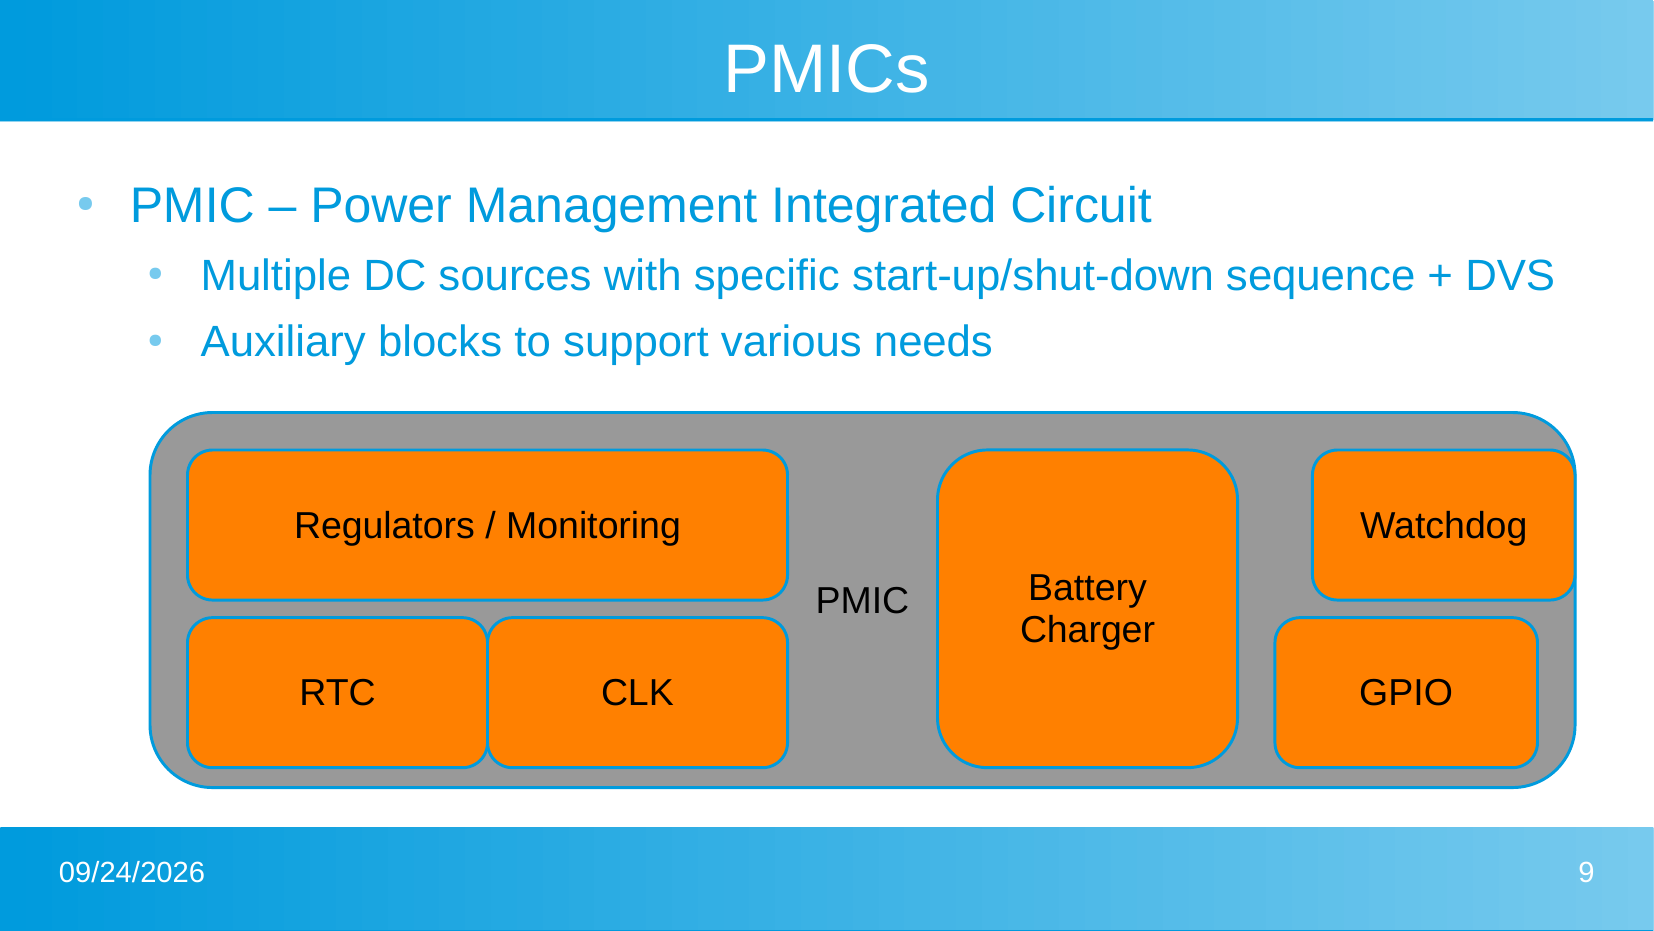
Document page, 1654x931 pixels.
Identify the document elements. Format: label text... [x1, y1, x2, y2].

text_box GPIO [1274, 617, 1538, 768]
text_box Regulators / Monitoring [187, 450, 788, 601]
text_box Battery Charger [937, 449, 1238, 768]
text_box PMIC [150, 412, 1576, 788]
list PMIC – Power Management Integrated Circuit Multiple DC sources with specific start-up/shut-down sequence + DVS Auxiliary blocks to support various needs [58, 177, 1595, 768]
text_box RTC [187, 617, 488, 768]
text_box CLK [487, 617, 788, 768]
text_box Watchdog [1312, 450, 1576, 601]
title PMICs [58, 29, 1595, 108]
